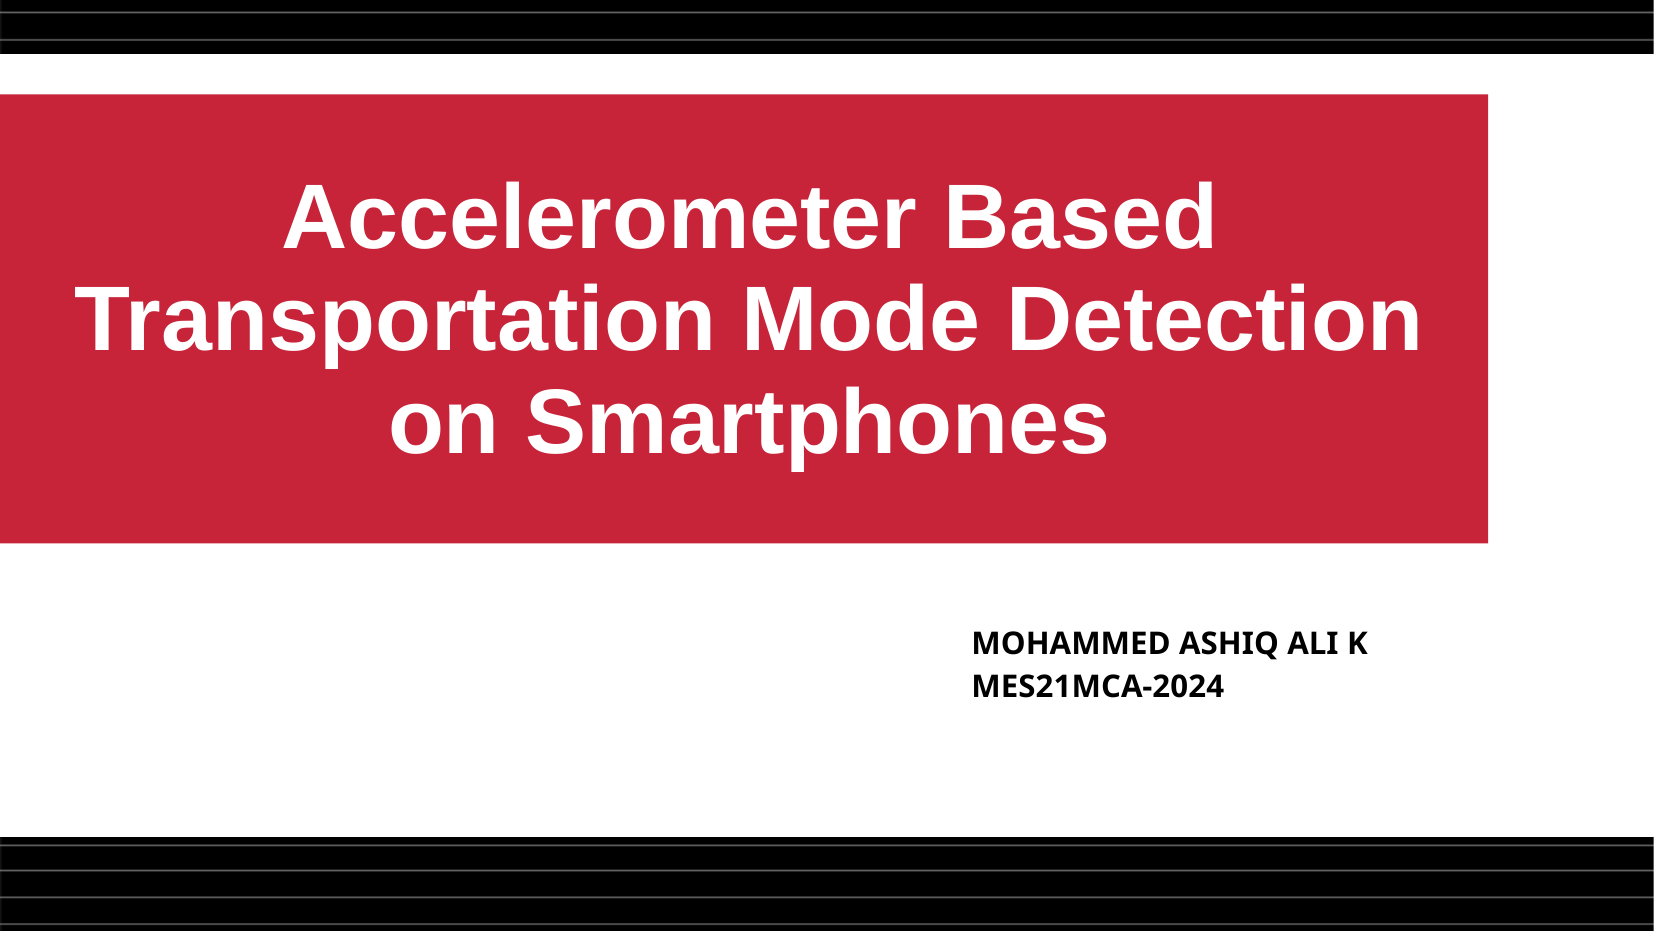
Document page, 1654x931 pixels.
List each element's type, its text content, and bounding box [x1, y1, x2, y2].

title Accelerometer Based Transportation Mode Detection on Smartphones [0, 94, 1489, 544]
picture [0, 837, 1654, 931]
text_box MOHAMMED ASHIQ ALI K MES21MCA-2024 [956, 614, 1489, 713]
picture [0, 0, 1654, 54]
